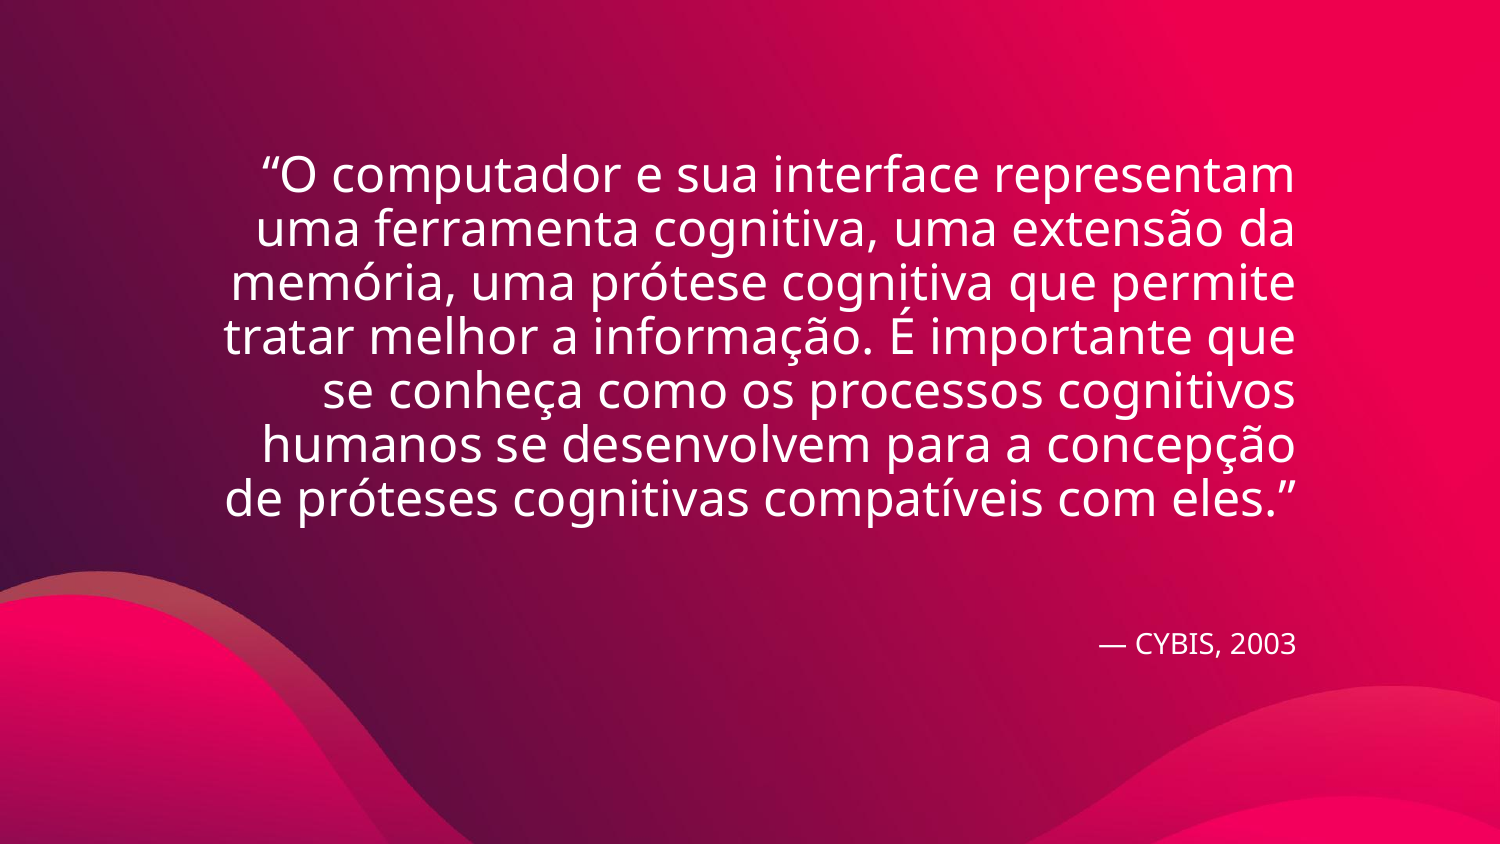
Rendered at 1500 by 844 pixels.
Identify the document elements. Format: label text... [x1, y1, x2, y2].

text_box — CYBIS, 2003 [763, 610, 1312, 683]
text_box “O computador e sua interface representam uma ferramenta cognitiva, uma extensão da memória, uma prótese cognitiva que permite tratar melhor a informação. É importante que se conheça como os processos cognitivos humanos se desenvolvem para a concepção de próteses cognitivas compatíveis com eles.” [187, 134, 1312, 474]
picture [0, 0, 1500, 844]
